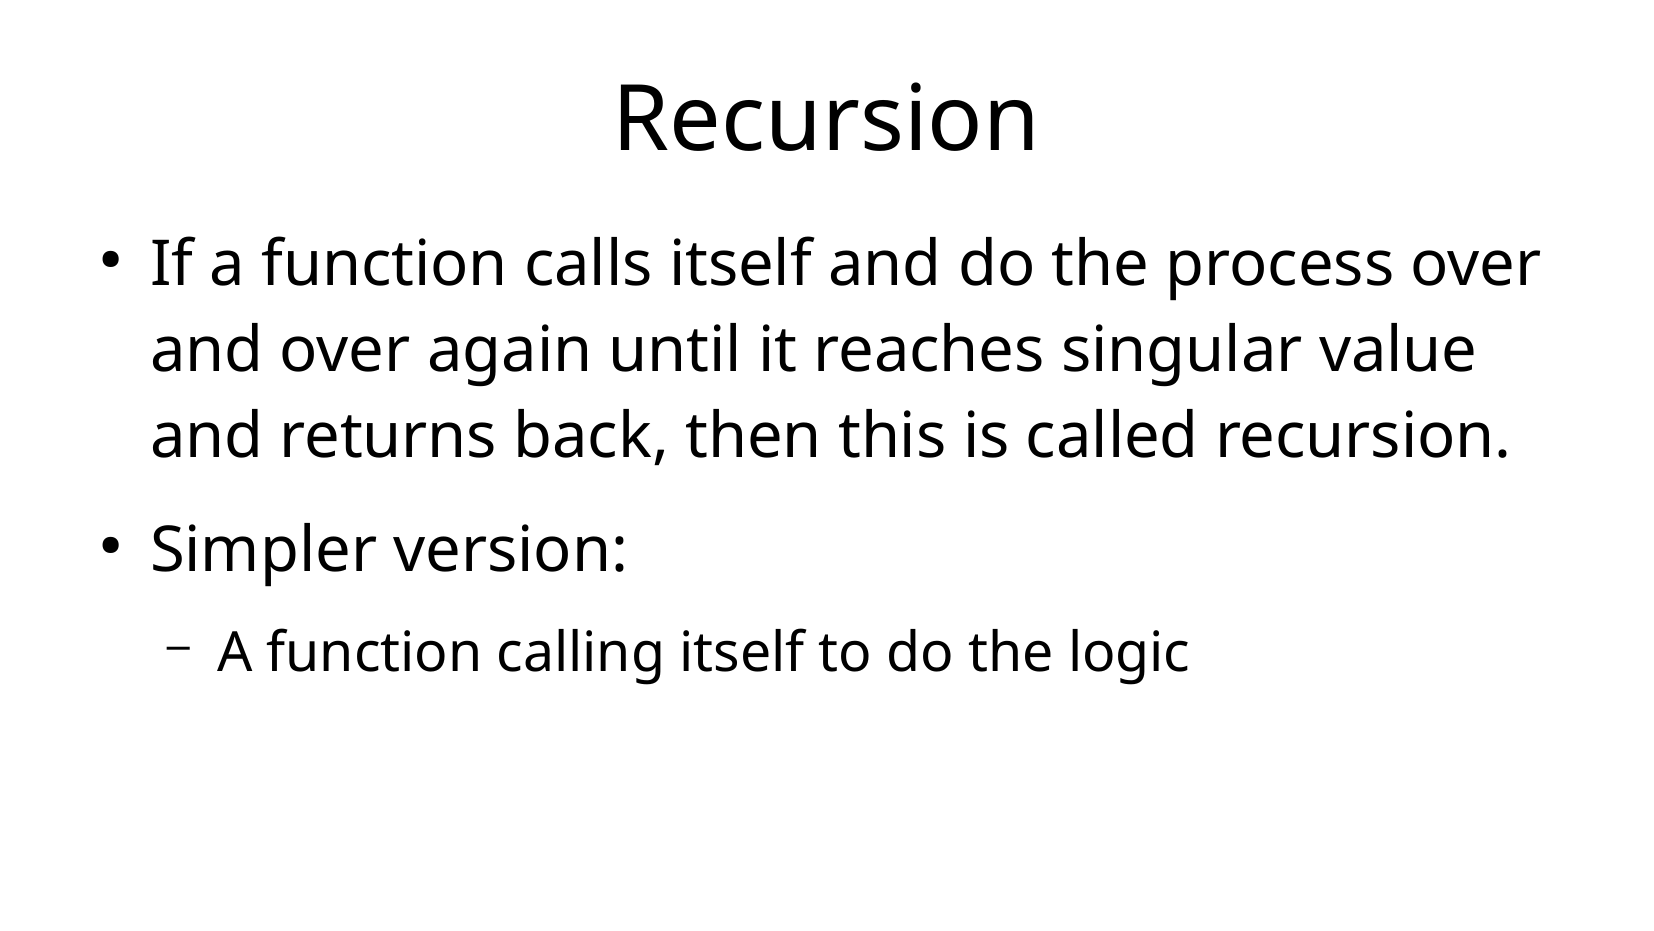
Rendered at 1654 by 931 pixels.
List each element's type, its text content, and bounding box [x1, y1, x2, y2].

list If a function calls itself and do the process over and over again until it reaches singular value and returns back, then this is called recursion. Simpler version: A function calling itself to do the logic [82, 217, 1571, 758]
title Recursion [82, 37, 1571, 193]
